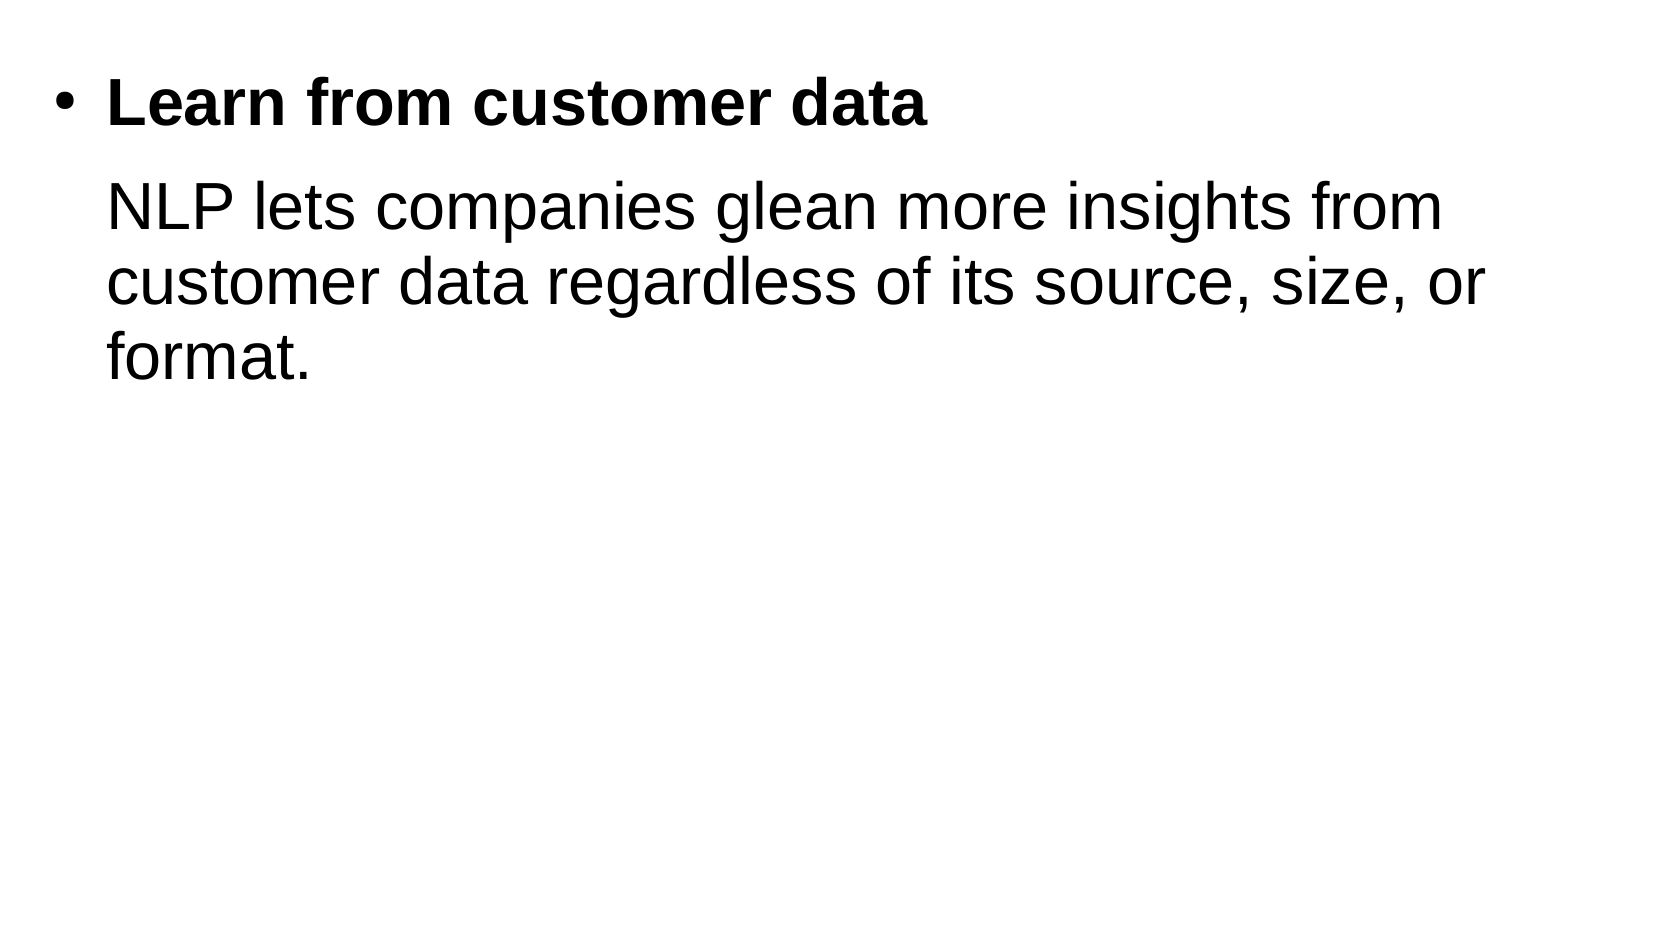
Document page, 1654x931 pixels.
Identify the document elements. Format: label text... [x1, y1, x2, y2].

list Learn from customer data NLP lets companies glean more insights from customer data regardless of its source, size, or format. [35, 64, 1619, 904]
